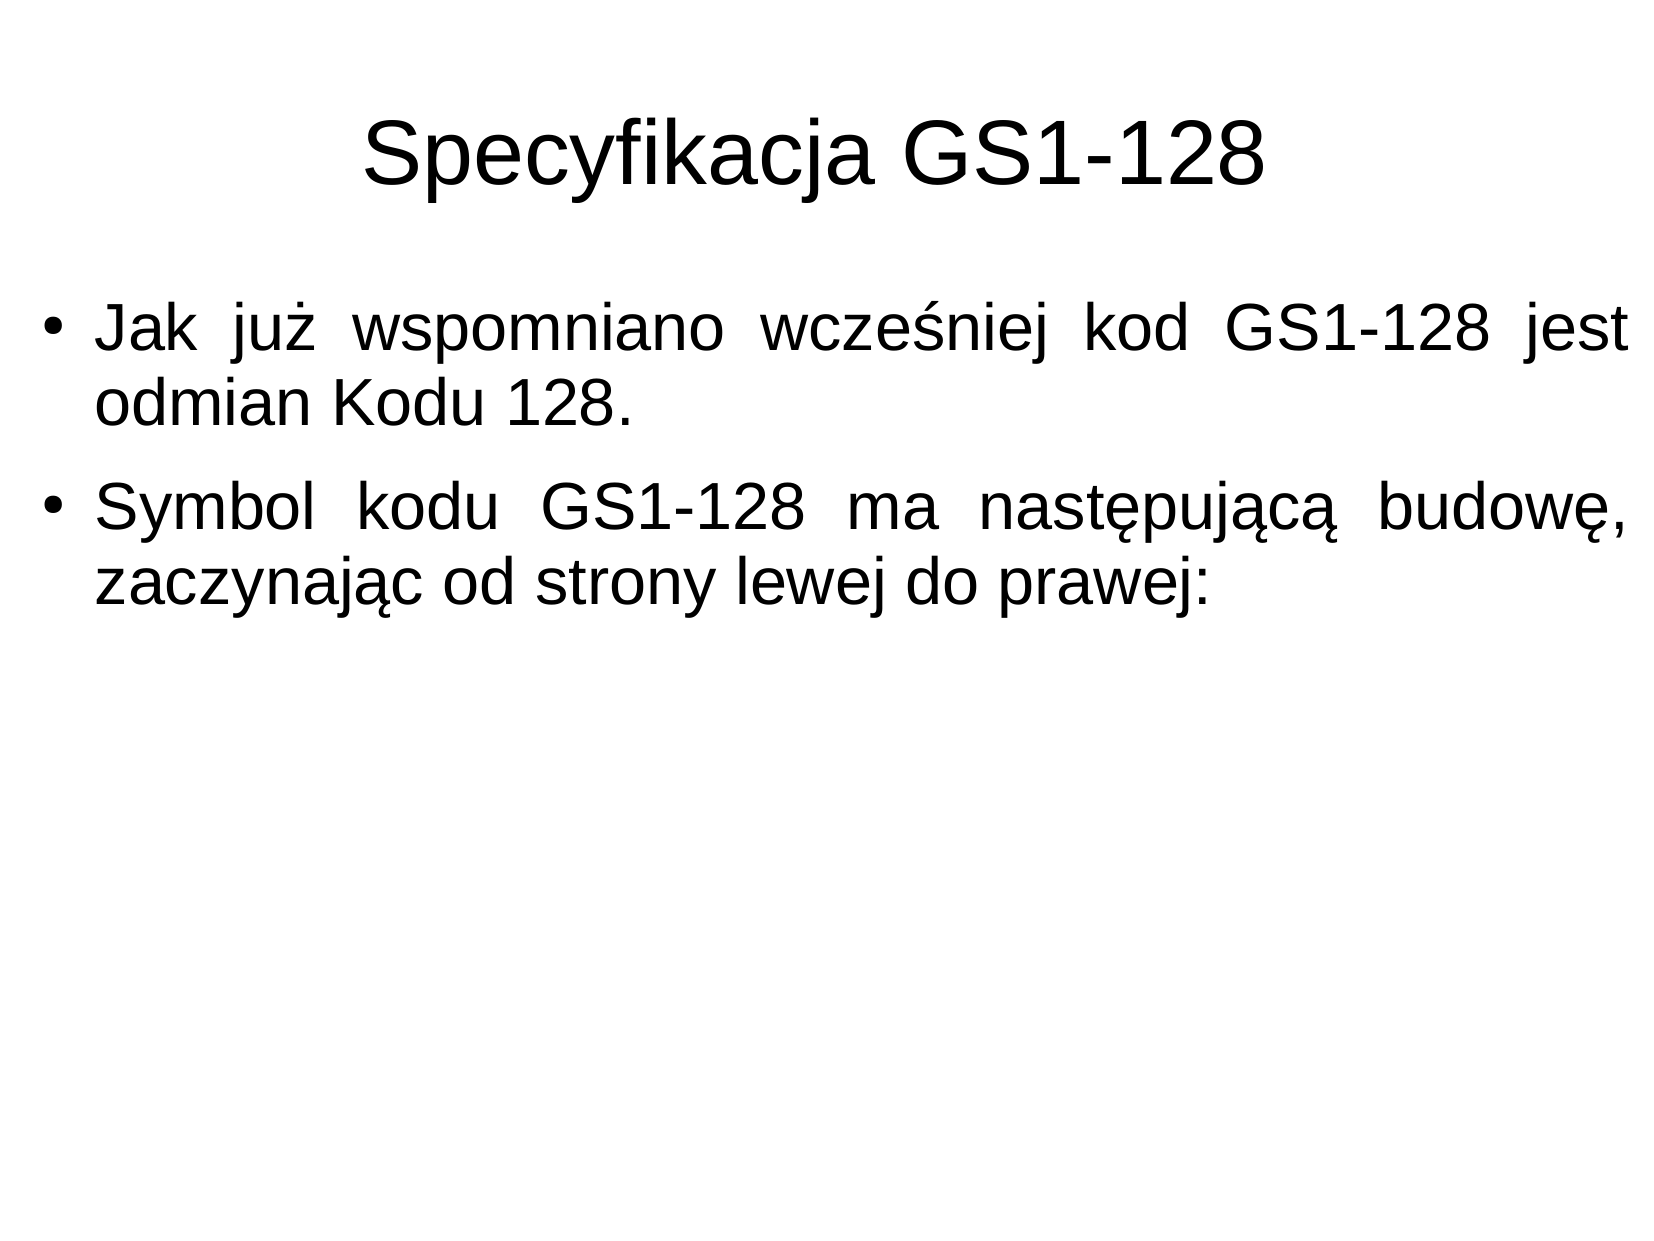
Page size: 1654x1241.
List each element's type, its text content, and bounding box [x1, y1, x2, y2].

list Jak już wspomniano wcześniej kod GS1-128 jest odmian Kodu 128. Symbol kodu GS1-128 ma następującą budowę, zaczynając od strony lewej do prawej: [23, 290, 1630, 1193]
title Specyfikacja GS1-128 [82, 49, 1571, 257]
